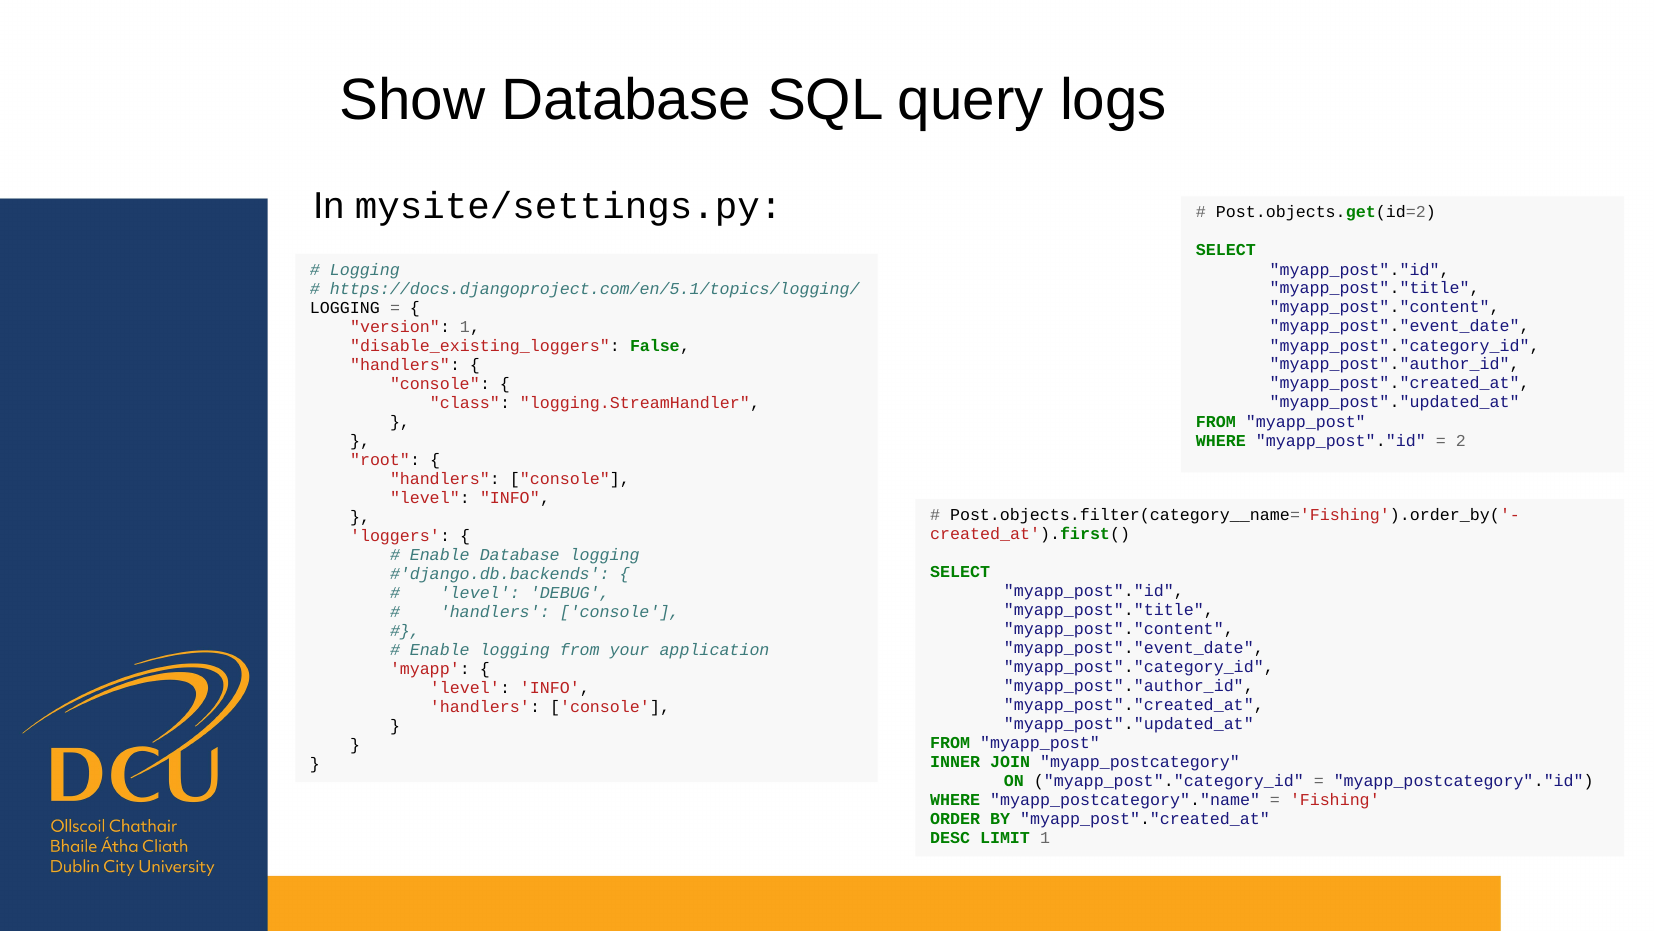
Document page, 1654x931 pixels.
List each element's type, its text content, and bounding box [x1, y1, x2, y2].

text_box # Post.objects.get(id=2) SELECT "myapp_post"."id", "myapp_post"."title", "myapp_post"."content", "myapp_post"."event_date", "myapp_post"."category_id", "myapp_post"."author_id", "myapp_post"."created_at", "myapp_post"."updated_at" FROM "myapp_post" WHERE "myapp_post"."id" = 2 [1181, 196, 1625, 473]
text_box # Post.objects.filter(category__name='Fishing').order_by('-created_at').first() SELECT "myapp_post"."id", "myapp_post"."title", "myapp_post"."content", "myapp_post"."event_date", "myapp_post"."category_id", "myapp_post"."author_id", "myapp_post"."created_at", "myapp_post"."updated_at" FROM "myapp_post" INNER JOIN "myapp_postcategory" ON ("myapp_post"."category_id" = "myapp_postcategory"."id") WHERE "myapp_postcategory"."name" = 'Fishing' ORDER BY "myapp_post"."created_at" DESC LIMIT 1 [915, 499, 1625, 857]
text_box # Logging # https://docs.djangoproject.com/en/5.1/topics/logging/ LOGGING = { "version": 1, "disable_existing_loggers": False, "handlers": { "console": { "class": "logging.StreamHandler", }, }, "root": { "handlers": ["console"], "level": "INFO", }, 'loggers': { # Enable Database logging #'django.db.backends': { # 'level': 'DEBUG', # 'handlers': ['console'], #}, # Enable logging from your application 'myapp': { 'level': 'INFO', 'handlers': ['console'], } } } [295, 253, 878, 783]
picture [0, 0, 1654, 931]
text_box In mysite/settings.py: [298, 177, 798, 238]
text_box Show Database SQL query logs [324, 59, 1304, 139]
